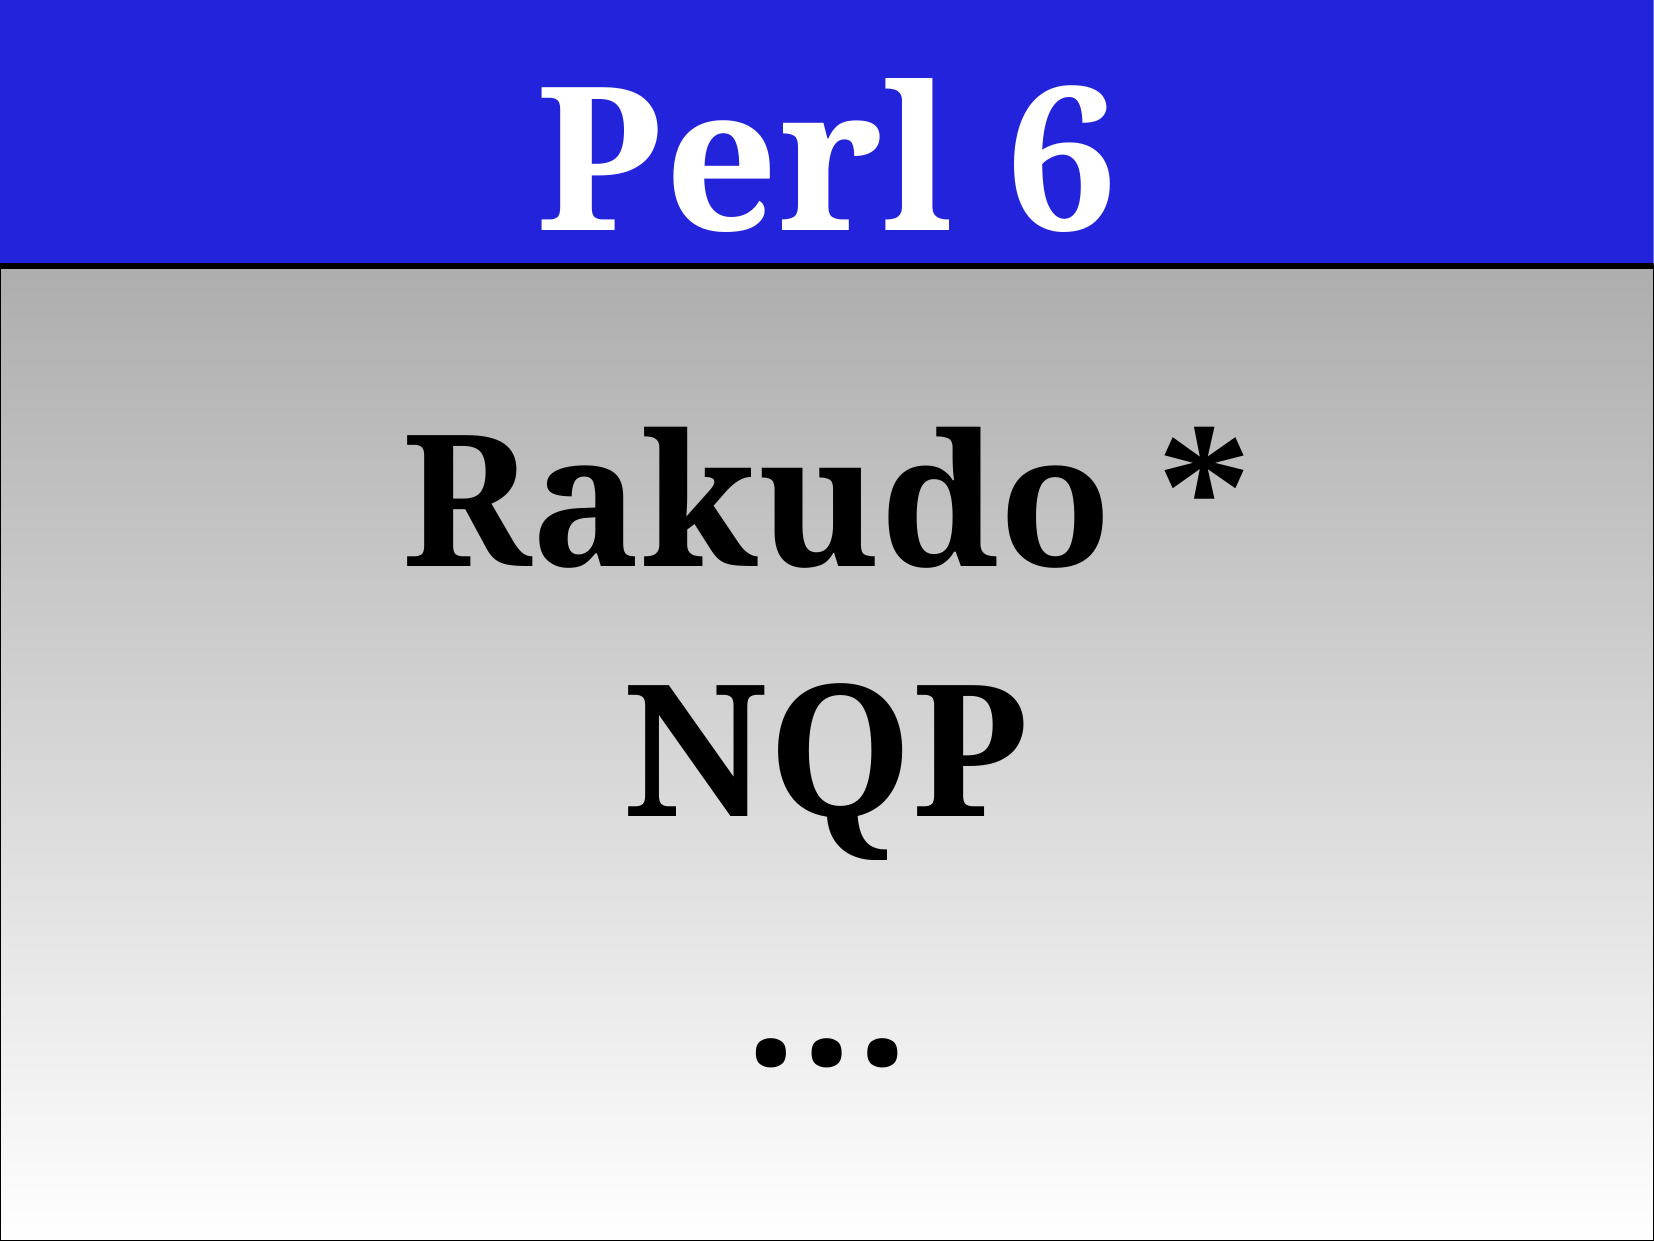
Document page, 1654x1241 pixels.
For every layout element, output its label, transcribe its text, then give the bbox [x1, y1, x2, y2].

subtitle Rakudo * NQP … [82, 324, 1571, 1167]
title Perl 6 [82, 40, 1571, 266]
